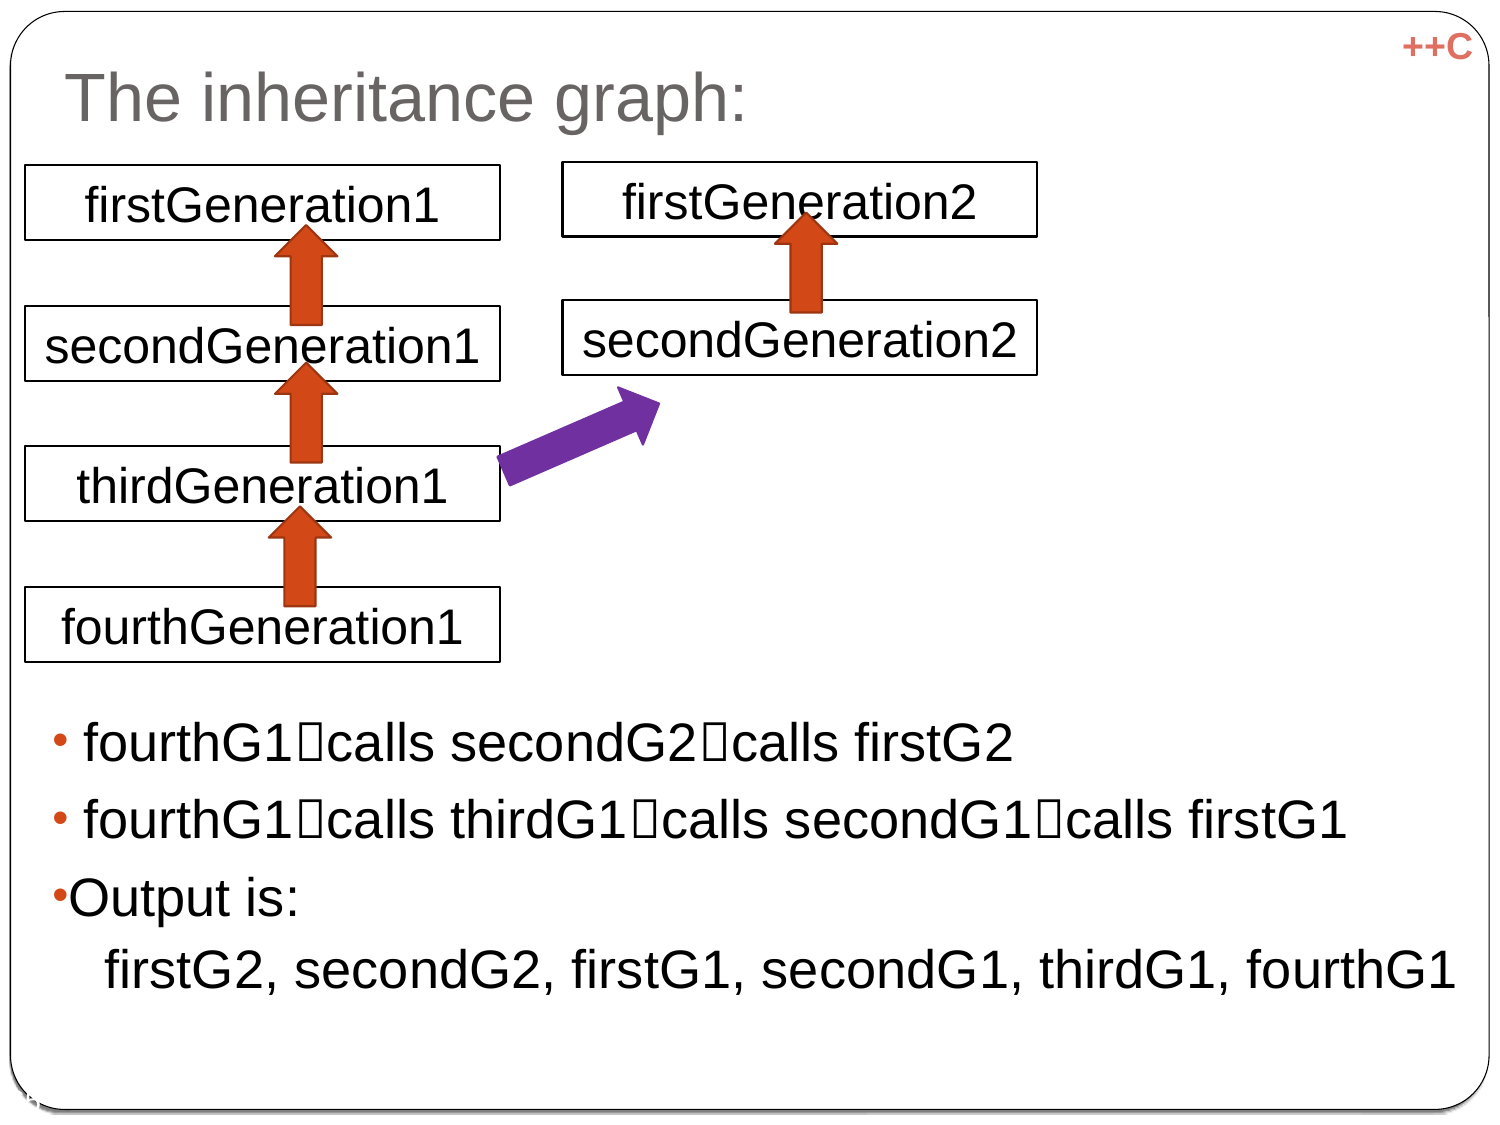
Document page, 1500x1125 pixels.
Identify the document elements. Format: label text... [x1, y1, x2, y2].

text_box [274, 224, 338, 325]
text_box [497, 387, 660, 486]
text_box thirdGeneration1 [24, 446, 500, 522]
text_box [274, 362, 338, 463]
text_box [774, 212, 838, 313]
text_box firstGeneration1 [24, 165, 500, 241]
text_box [268, 506, 332, 607]
text_box secondGeneration2 [562, 299, 1038, 375]
text_box fourthGeneration1 [24, 586, 500, 662]
list fourthG1calls secondG2calls firstG2 fourthG1calls thirdG1calls secondG1calls firstG1 Output is: firstG2, secondG2, firstG1, secondG1, thirdG1, fourthG1 [37, 699, 1500, 1075]
text_box firstGeneration2 [562, 161, 1038, 237]
slide_number <number> [0, 1074, 50, 1125]
title The inheritance graph: [50, 45, 1450, 150]
text_box secondGeneration1 [24, 305, 500, 381]
